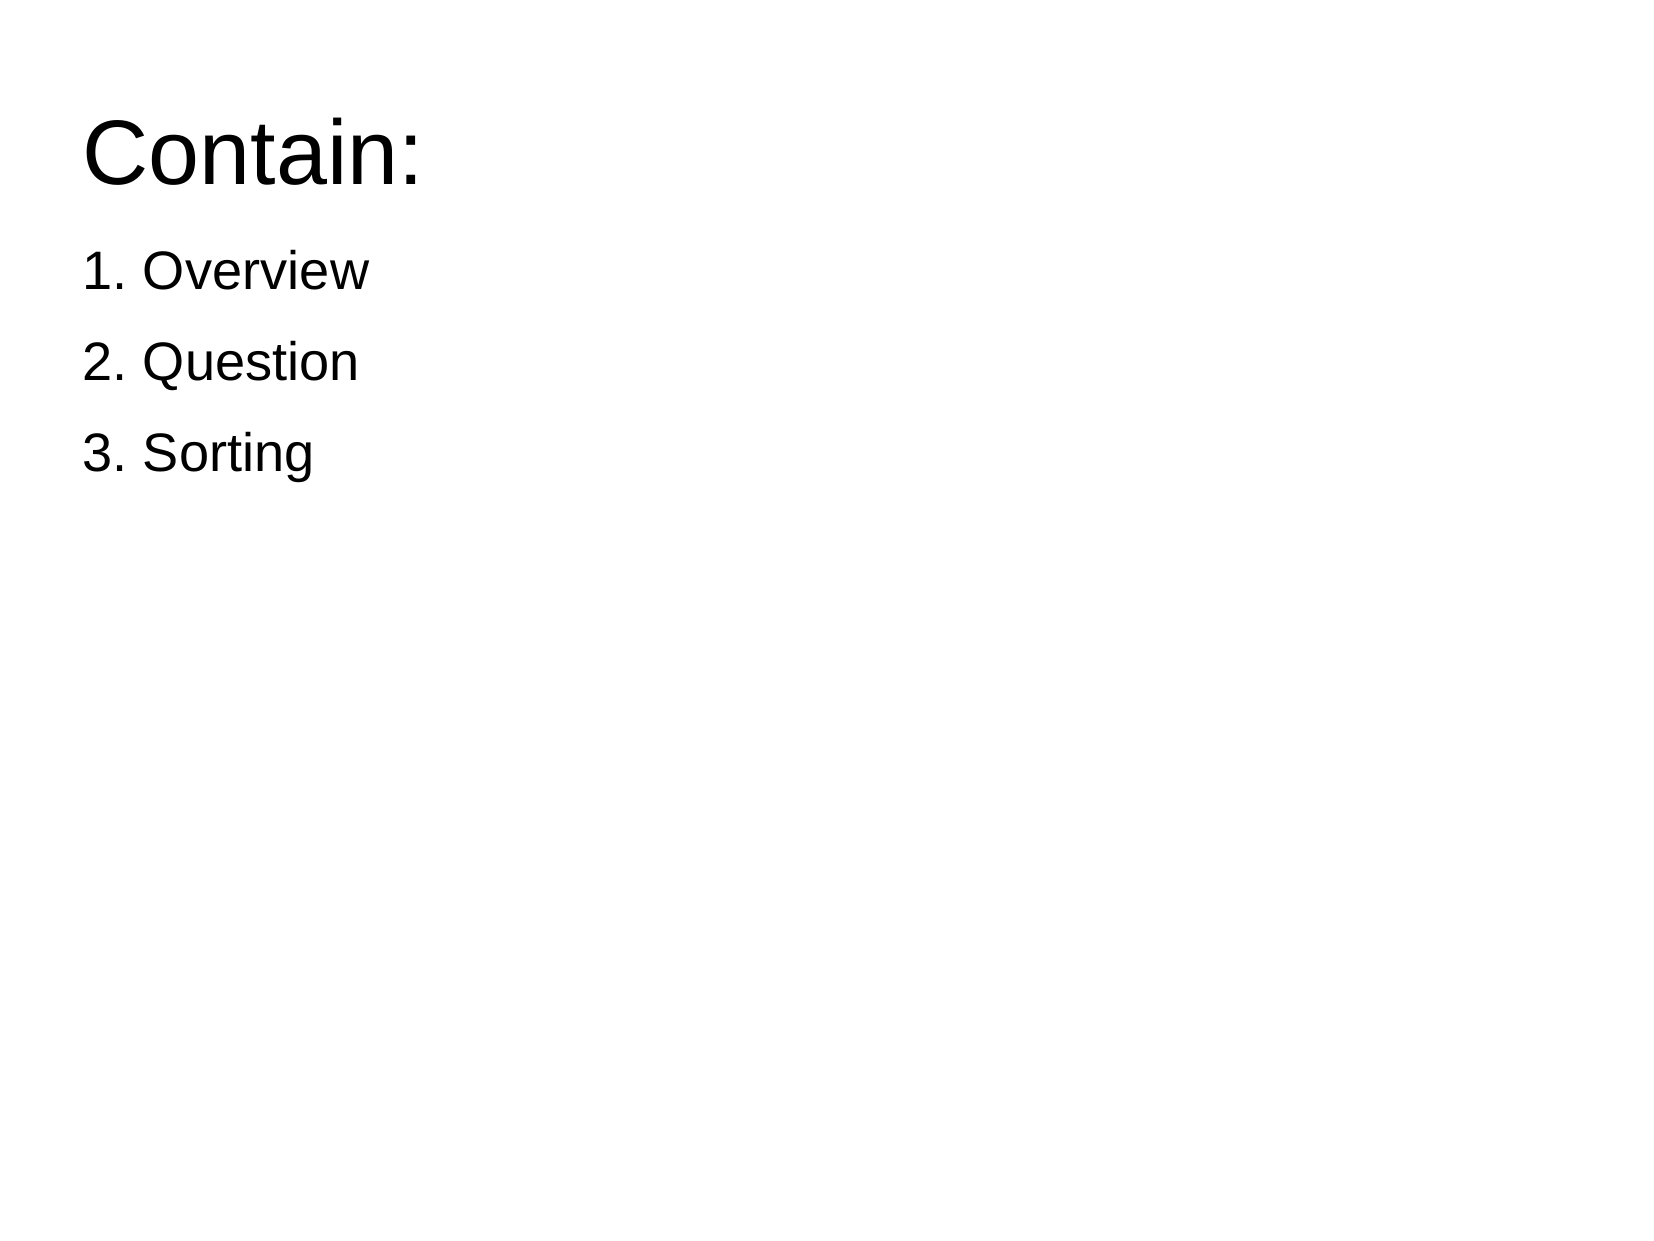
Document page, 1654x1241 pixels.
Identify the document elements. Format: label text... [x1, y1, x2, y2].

title 1. Overview 2. Question 3. Sorting [82, 210, 1571, 483]
title Contain: [82, 49, 1571, 210]
